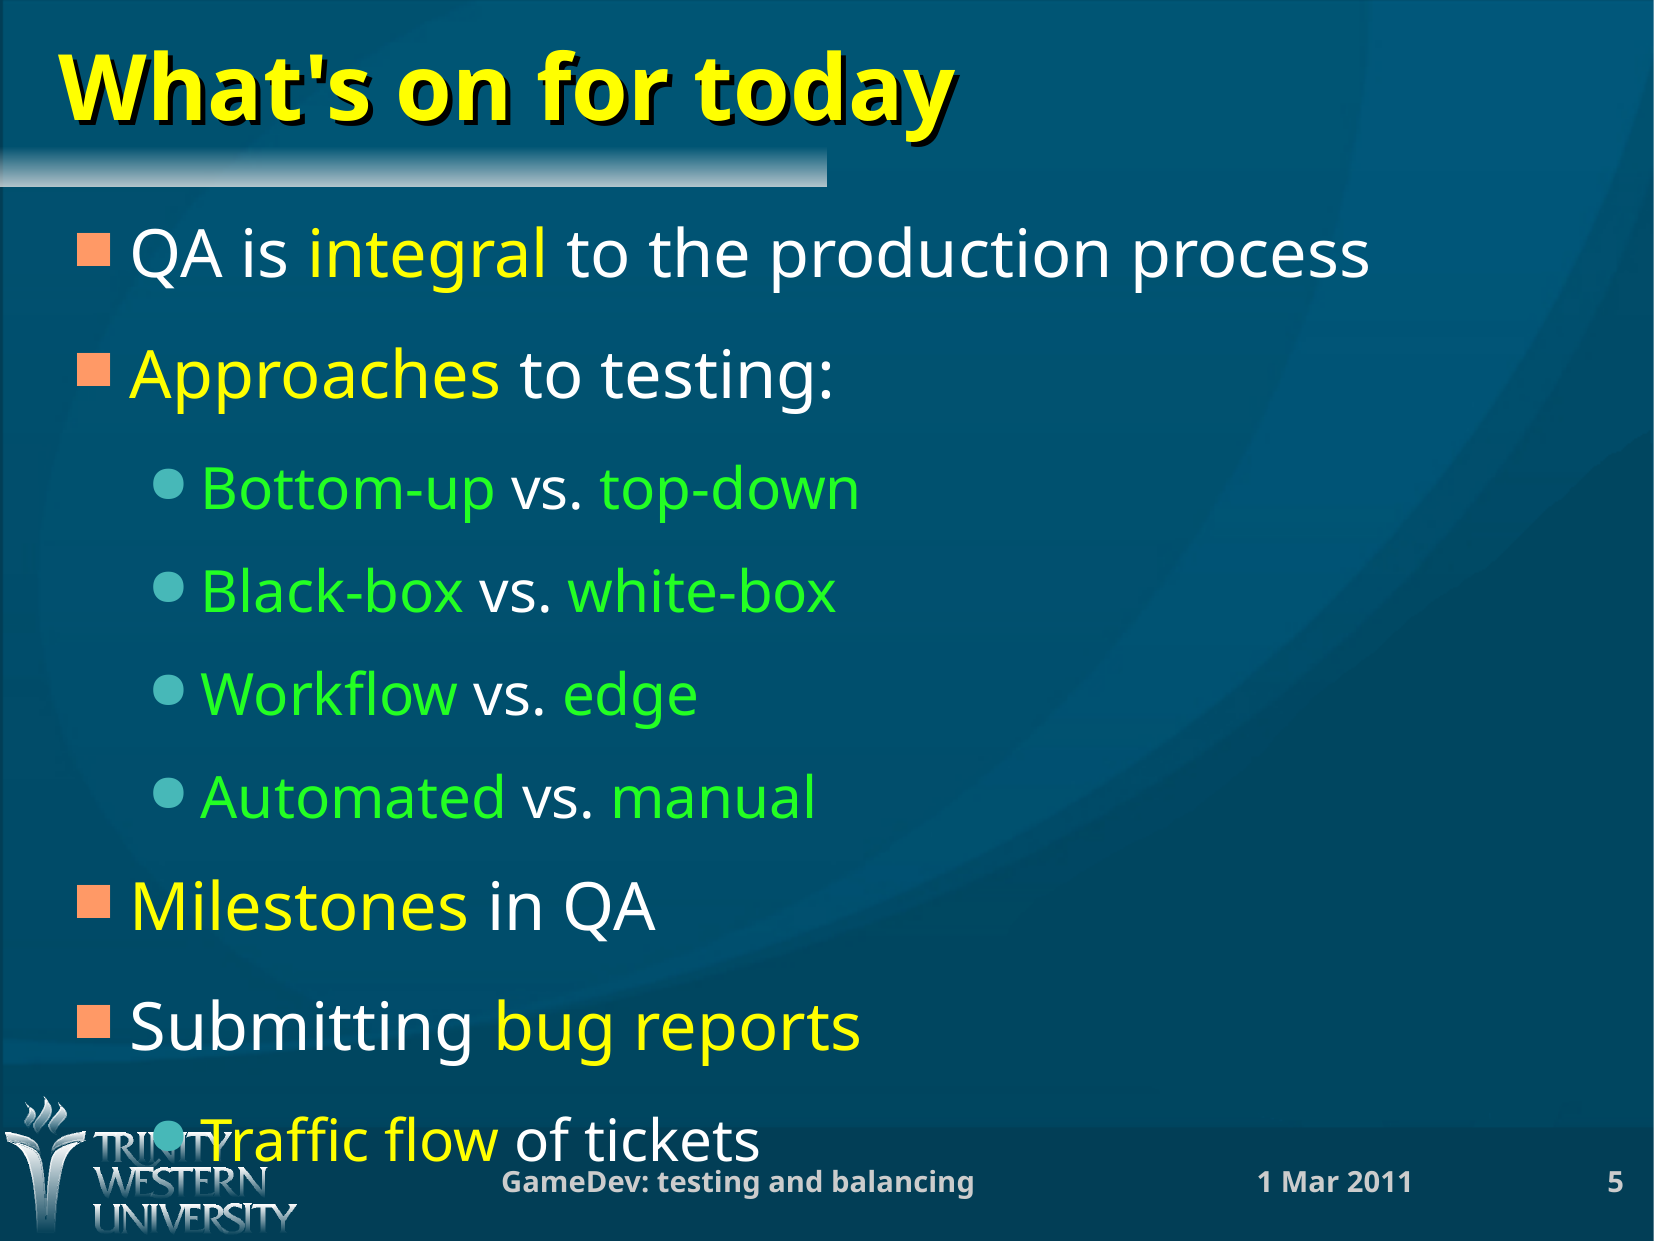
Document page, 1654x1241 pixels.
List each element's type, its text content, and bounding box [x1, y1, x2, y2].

title What's on for today [59, 19, 1595, 148]
list QA is integral to the production process Approaches to testing: Bottom-up vs. top-down Black-box vs. white-box Workflow vs. edge Automated vs. manual Milestones in QA Submitting bug reports Traffic flow of tickets [59, 206, 1625, 1070]
picture [38, 1227, 54, 1232]
